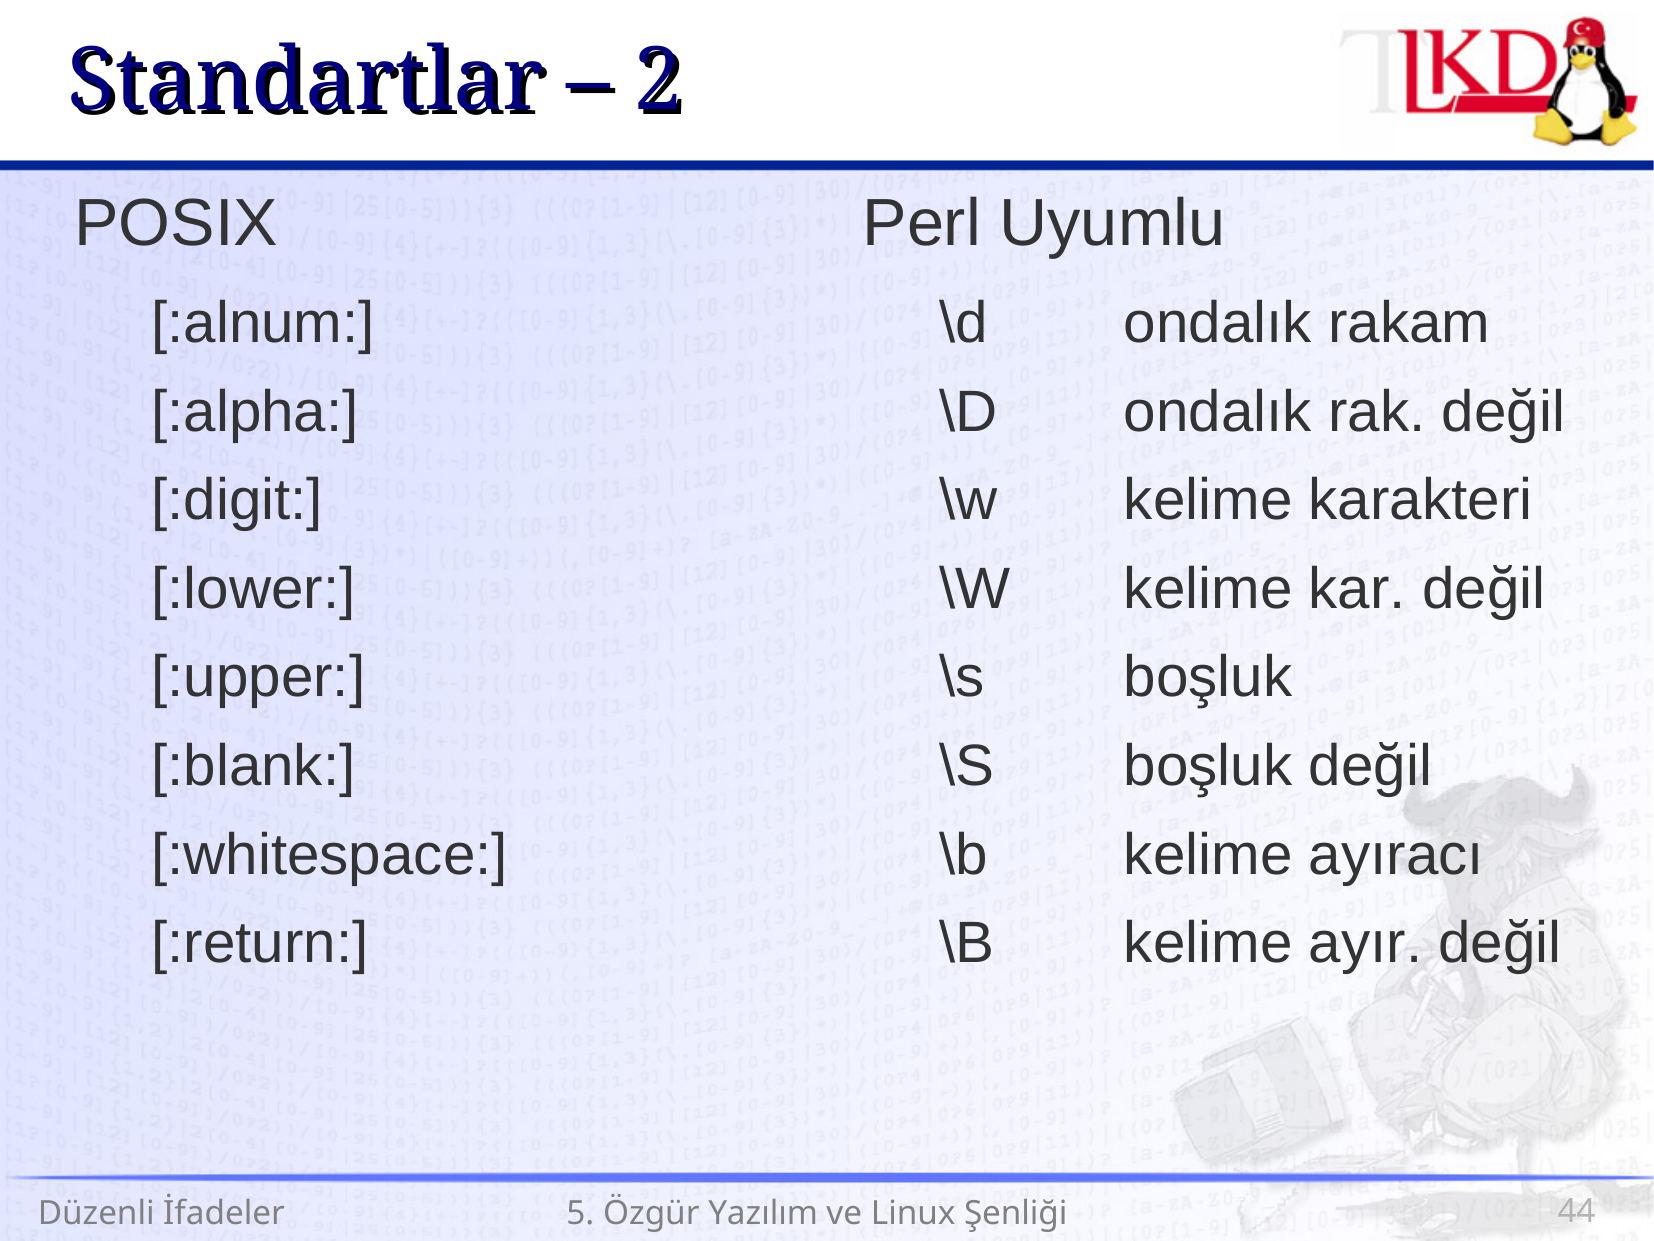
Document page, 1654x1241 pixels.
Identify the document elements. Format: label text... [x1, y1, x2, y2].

title Standartlar – 2 [67, 13, 1399, 138]
list POSIX [:alnum:] [:alpha:] [:digit:] [:lower:] [:upper:] [:blank:] [:whitespace:] [:return:] [56, 185, 808, 1127]
picture [0, 0, 1654, 1241]
list Perl Uyumlu \d ondalık rakam \D ondalık rak. değil \w kelime karakteri \W kelime kar. değil \s boşluk \S boşluk değil \b kelime ayıracı \B kelime ayır. değil [844, 185, 1596, 1127]
